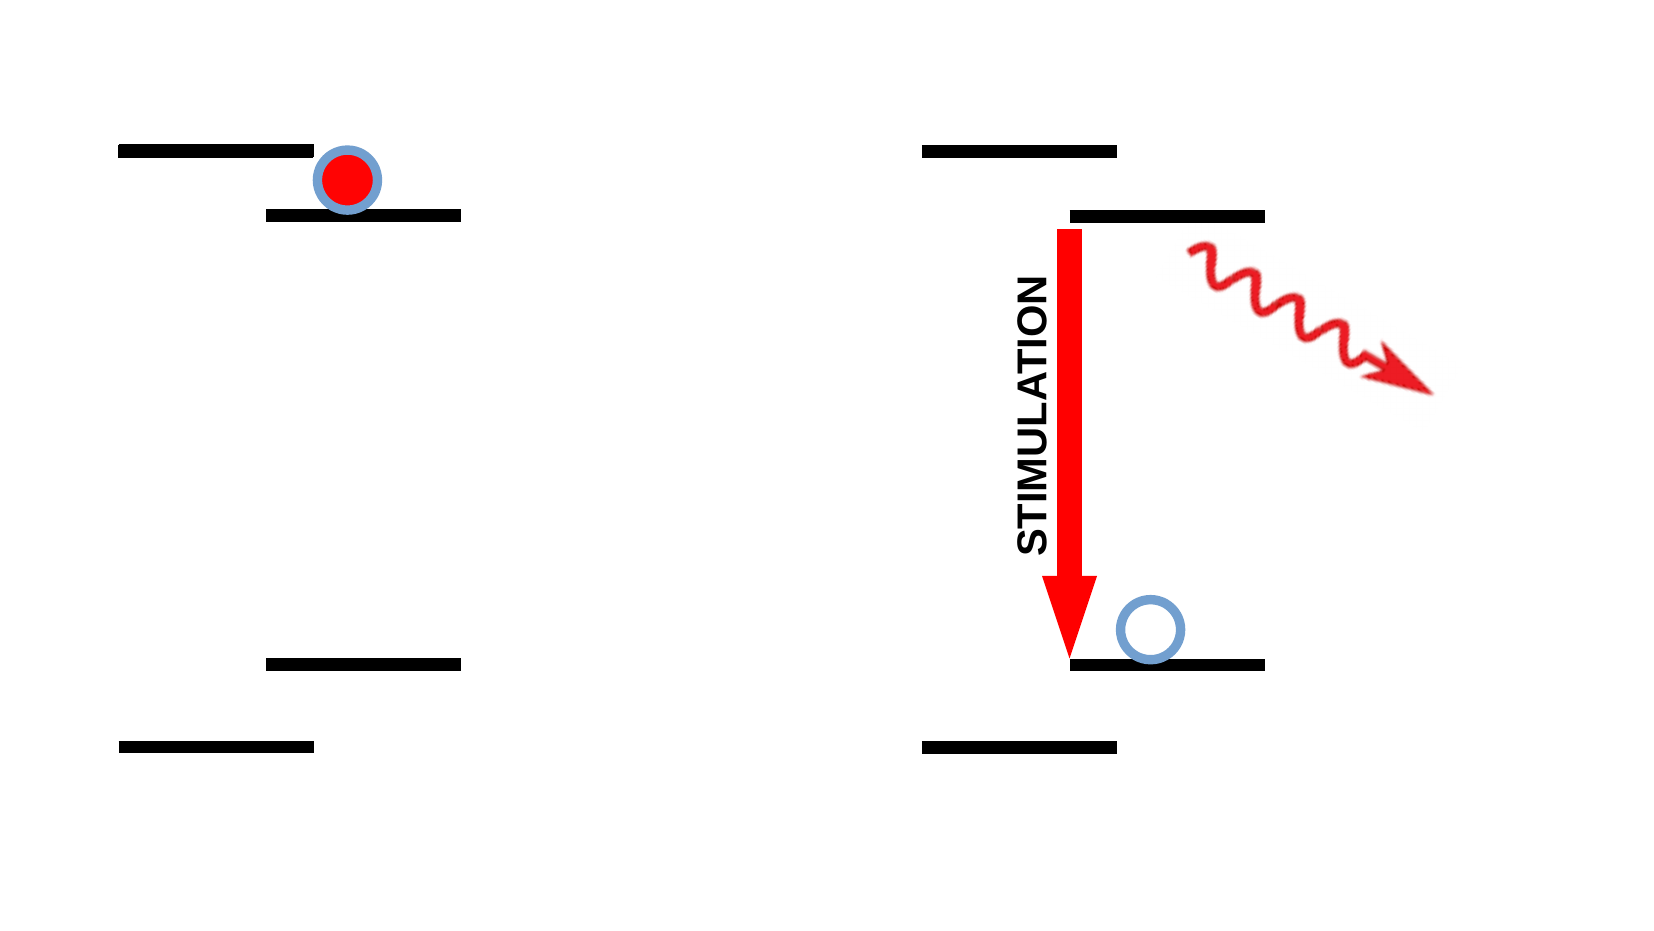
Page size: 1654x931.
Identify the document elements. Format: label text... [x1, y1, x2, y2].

text_box [317, 150, 378, 211]
picture [1156, 223, 1462, 432]
text_box STIMULATION [1001, 160, 1063, 671]
